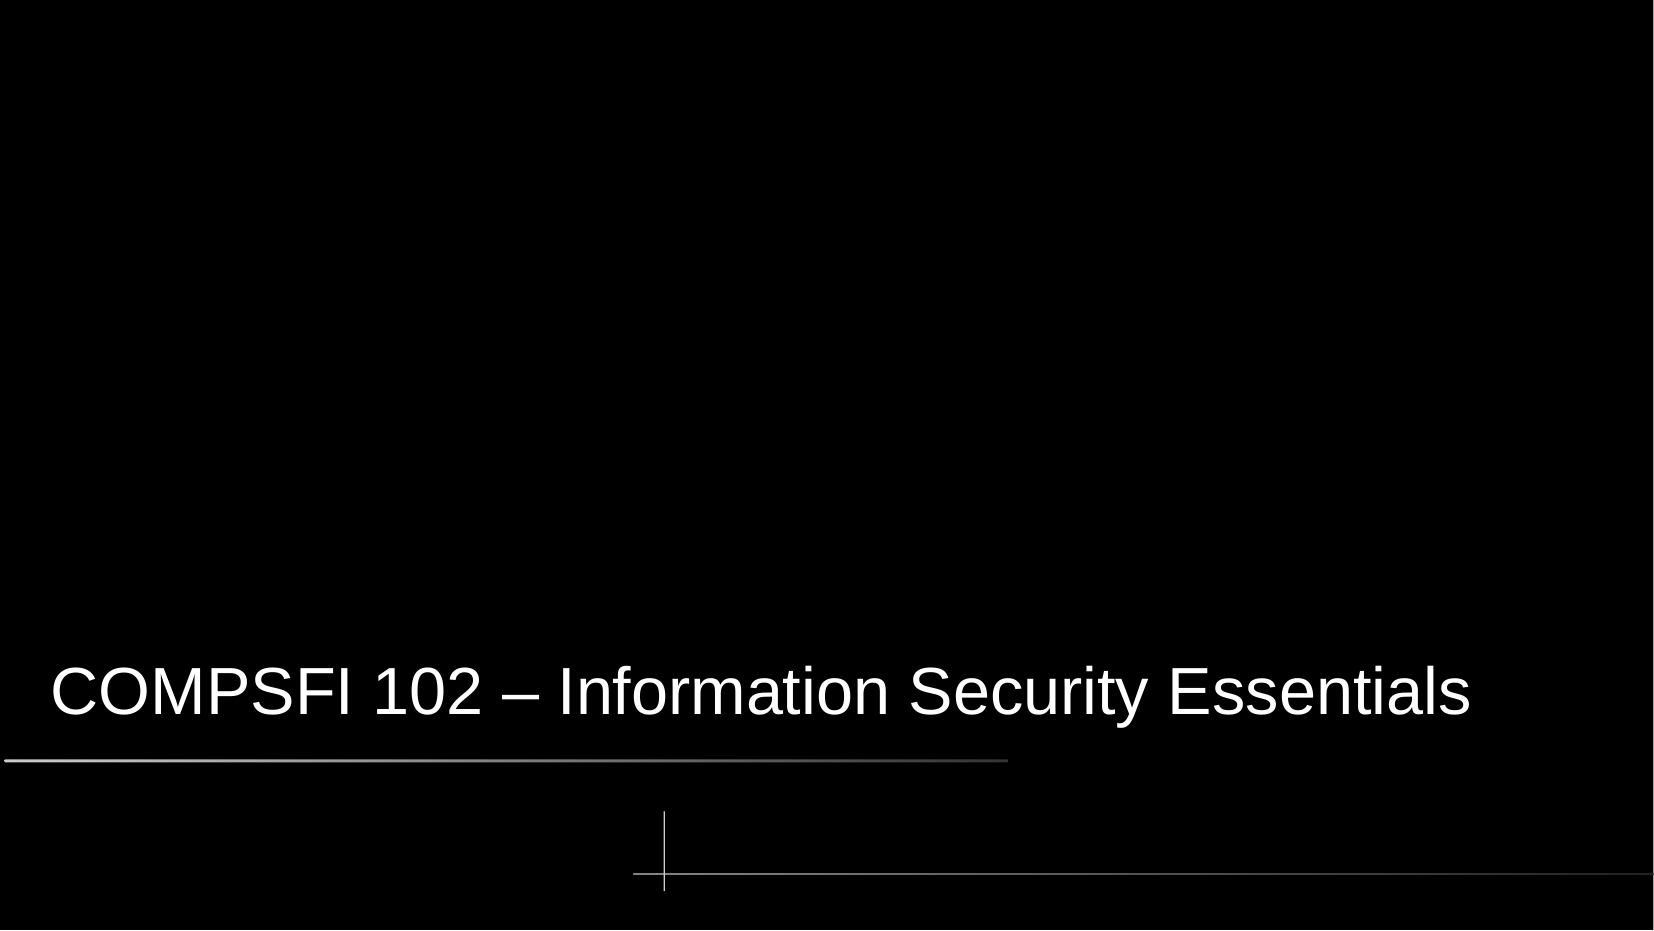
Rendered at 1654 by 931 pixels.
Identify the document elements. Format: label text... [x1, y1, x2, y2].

title COMPSFI 102 – Information Security Essentials [23, 637, 1501, 746]
